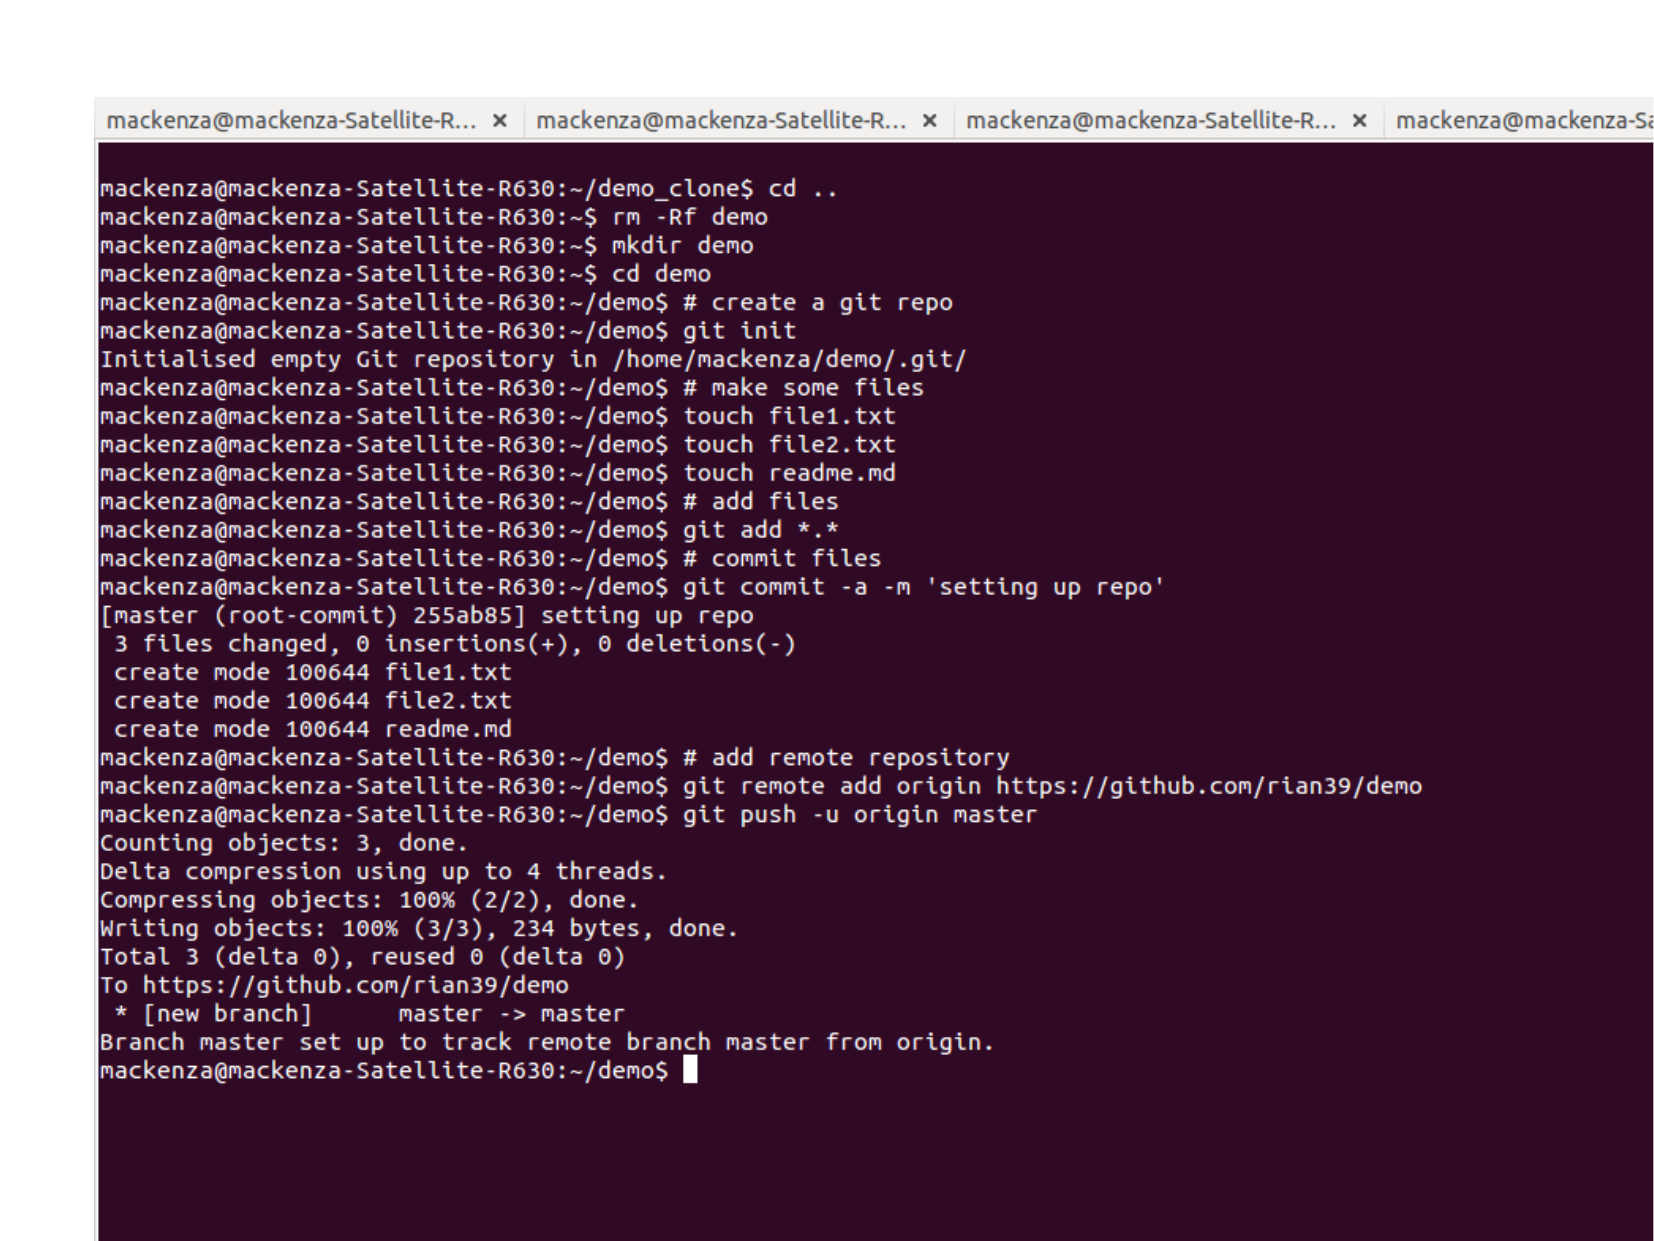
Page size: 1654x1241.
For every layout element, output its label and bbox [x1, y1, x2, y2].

picture [94, 97, 1654, 1241]
